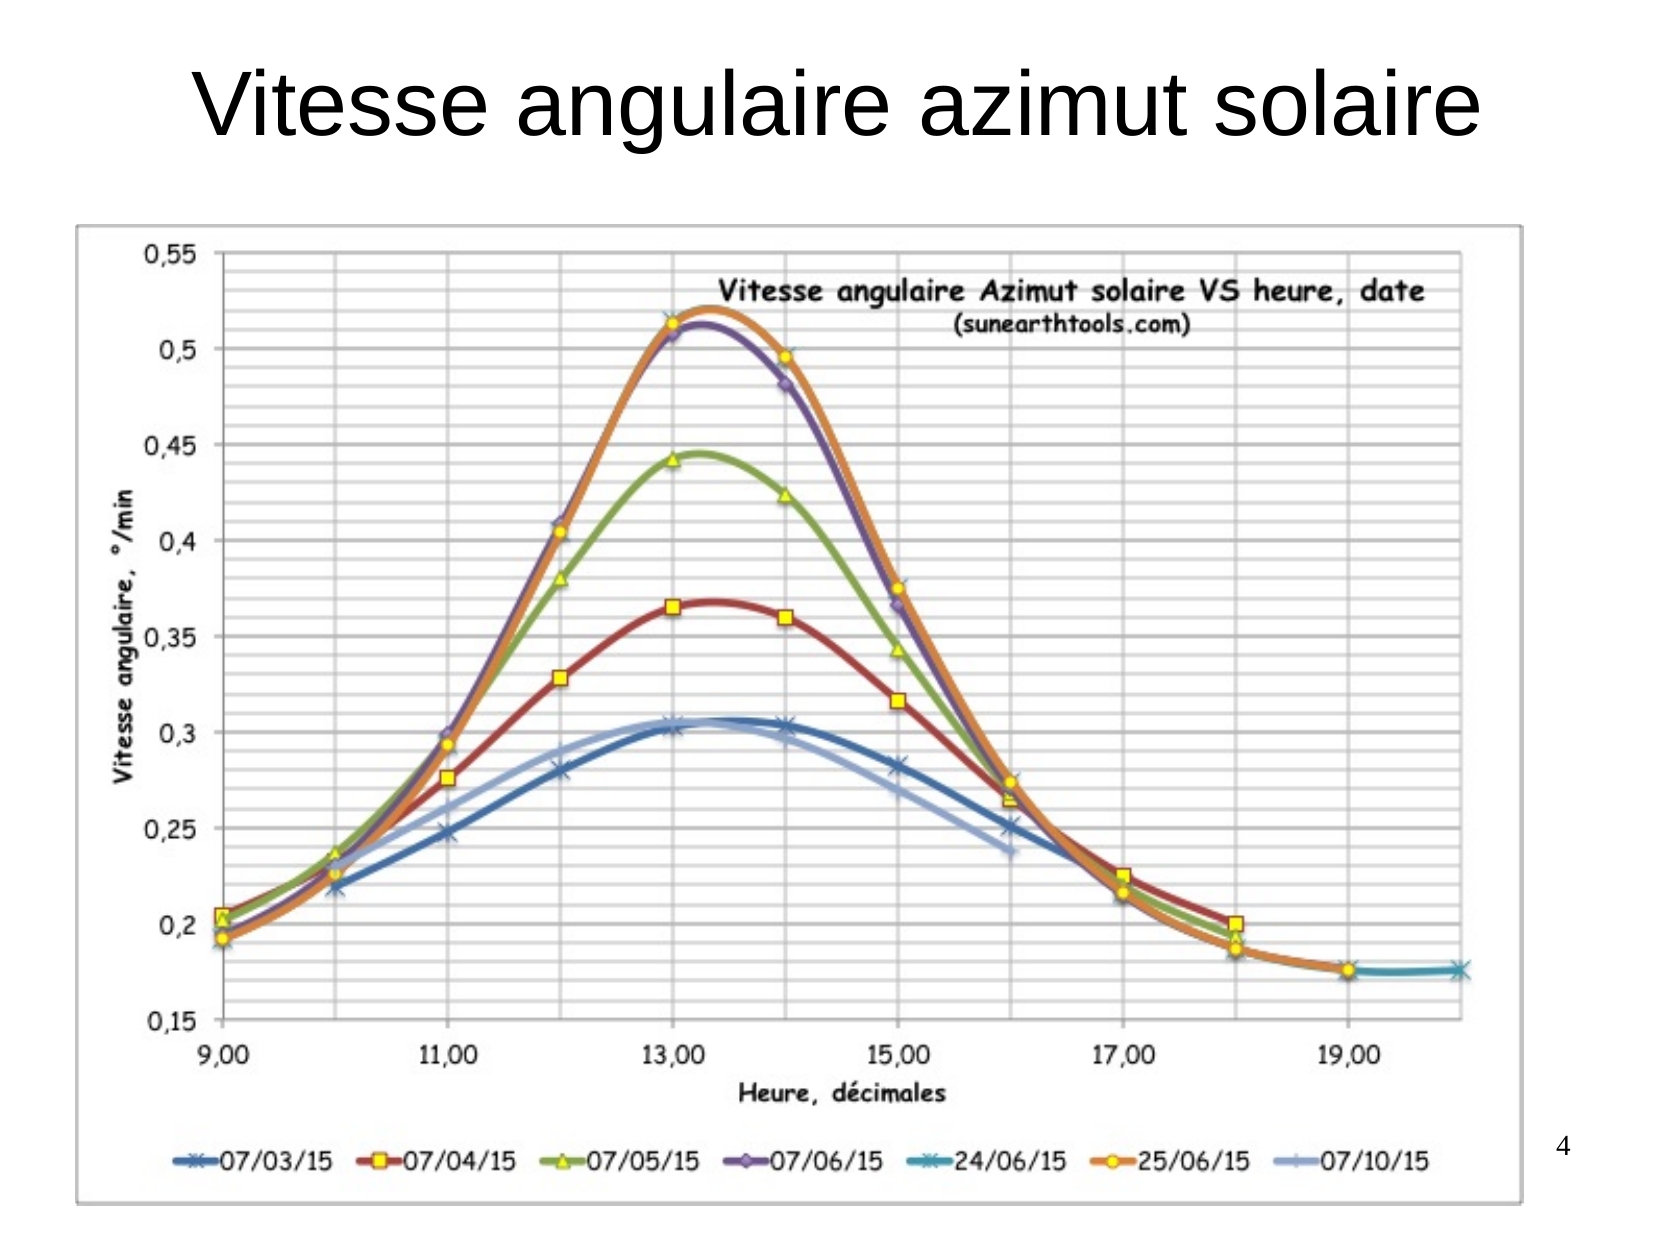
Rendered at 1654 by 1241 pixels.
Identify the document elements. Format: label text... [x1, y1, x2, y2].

picture [75, 224, 1524, 1206]
title Vitesse angulaire azimut solaire [94, 0, 1583, 208]
